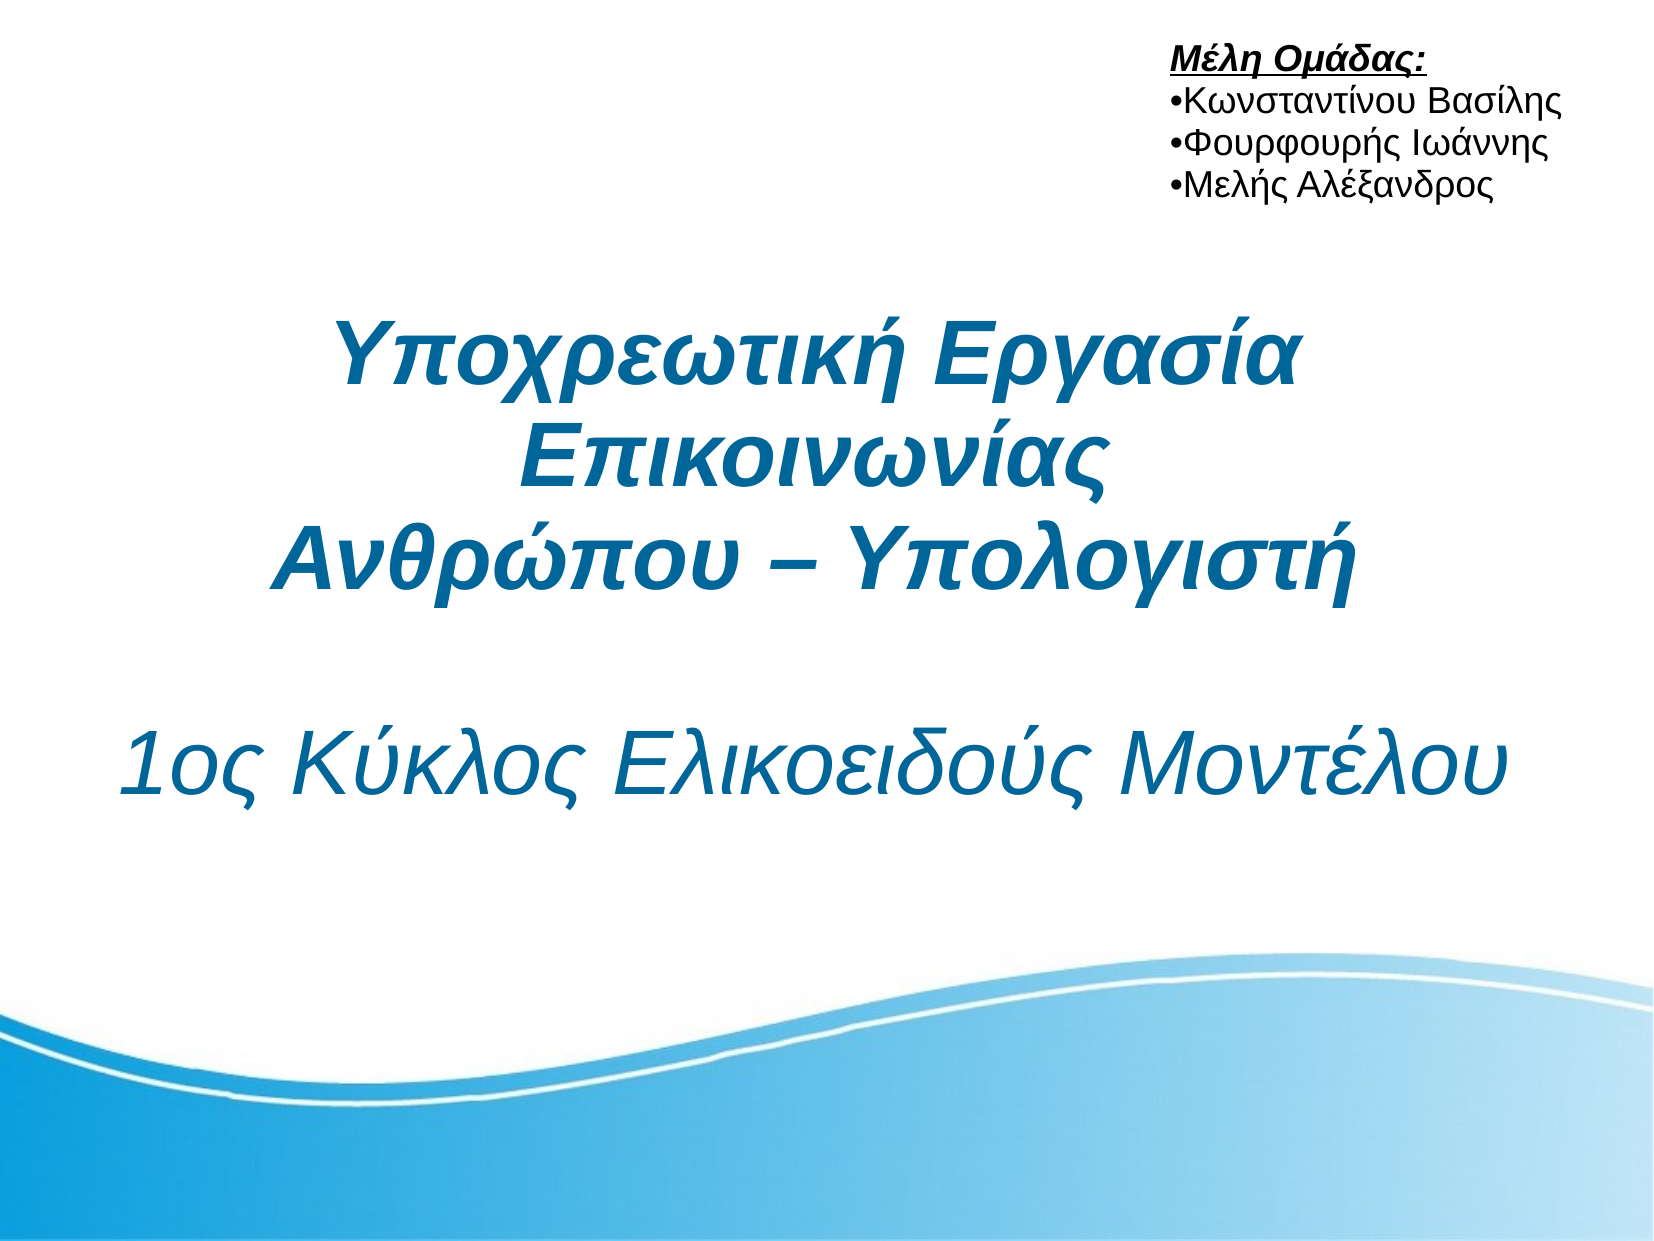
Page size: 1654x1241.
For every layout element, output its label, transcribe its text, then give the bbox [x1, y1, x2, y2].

picture [0, 952, 1654, 1241]
text_box Μέλη Ομάδας: •Κωνσταντίνου Βασίλης •Φουρφουρής Ιωάννης •Μελής Αλέξανδρος [1155, 30, 1636, 213]
title Υποχρεωτική Εργασία Επικοινωνίας Ανθρώπου – Υπολογιστή 1ος Κύκλος Ελικοειδούς Μοντέλου [71, 0, 1561, 814]
